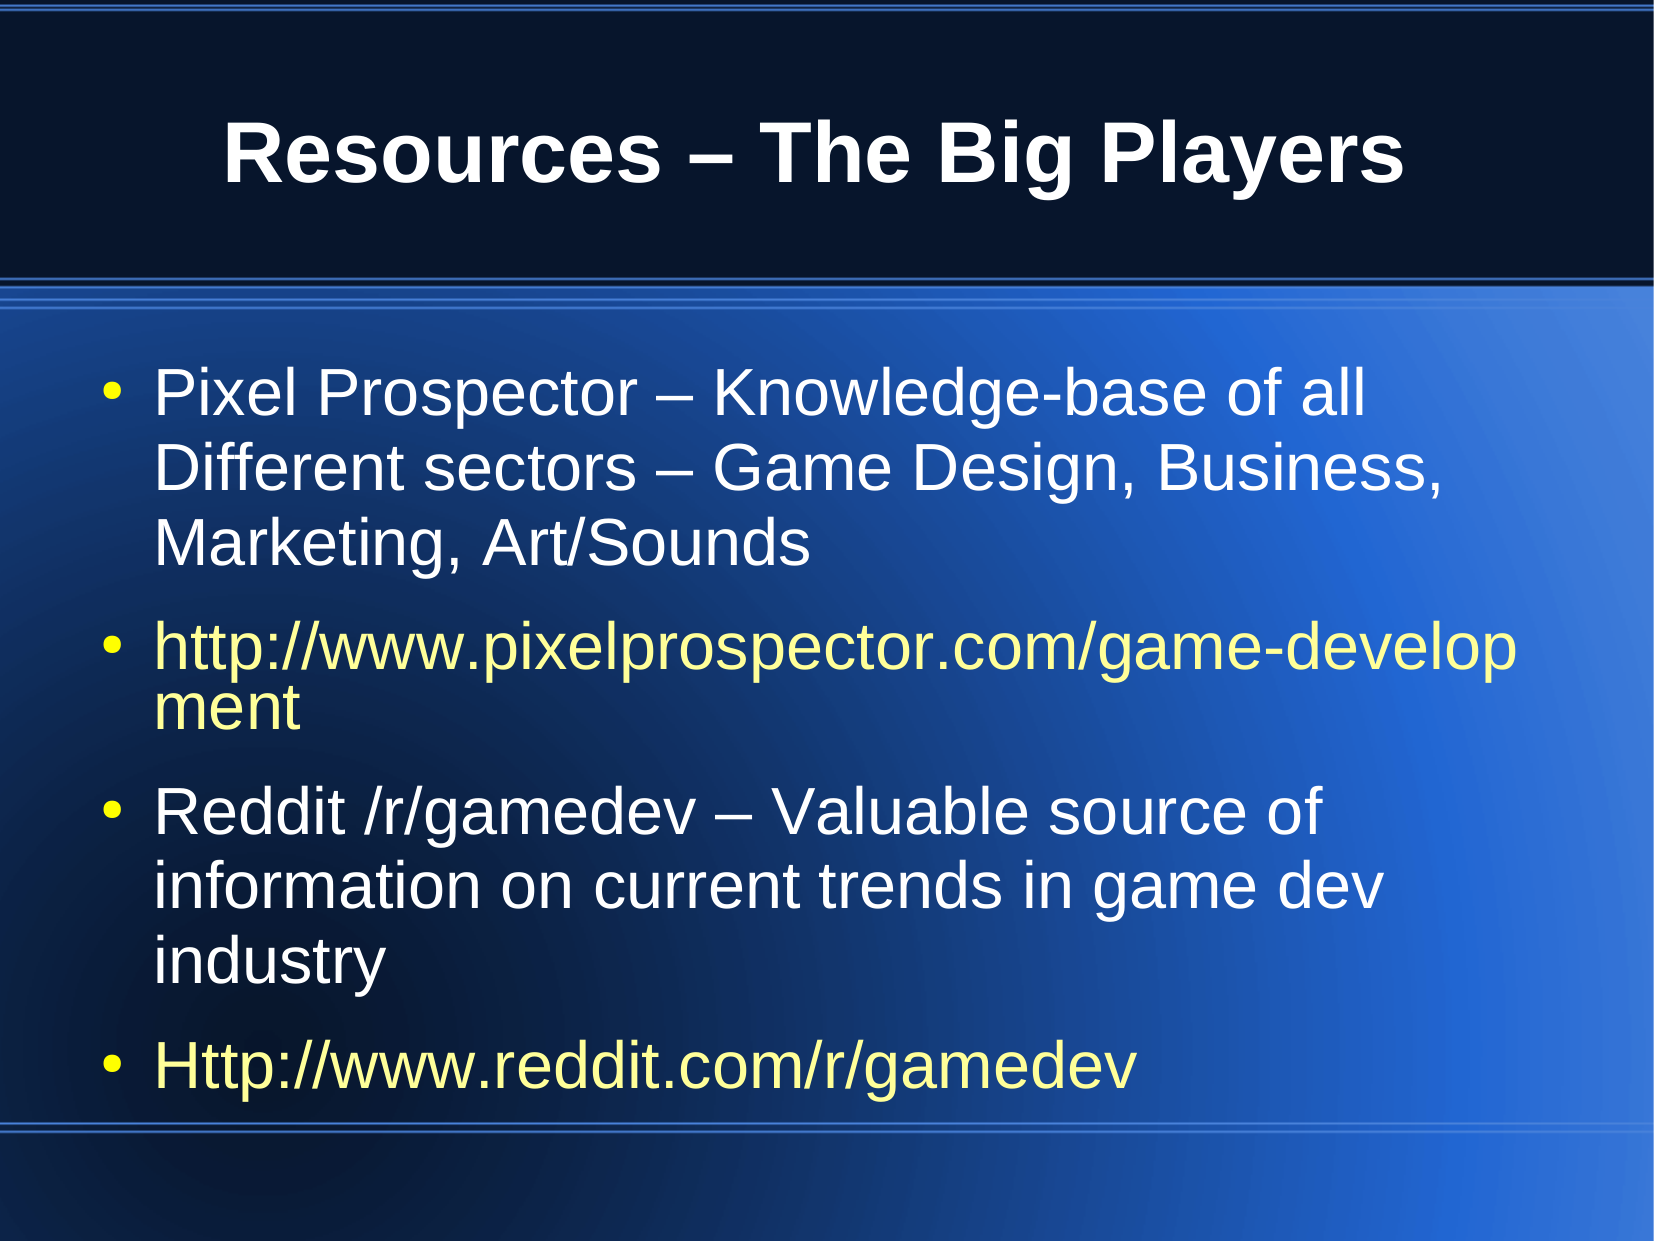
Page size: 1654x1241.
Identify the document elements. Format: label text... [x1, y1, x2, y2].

picture [0, 0, 1654, 1241]
list Pixel Prospector – Knowledge-base of all Different sectors – Game Design, Business, Marketing, Art/Sounds http://www.pixelprospector.com/game-development Reddit /r/gamedev – Valuable source of information on current trends in game dev industry Http://www.reddit.com/r/gamedev [82, 355, 1571, 1147]
title Resources – The Big Players [82, 49, 1571, 257]
